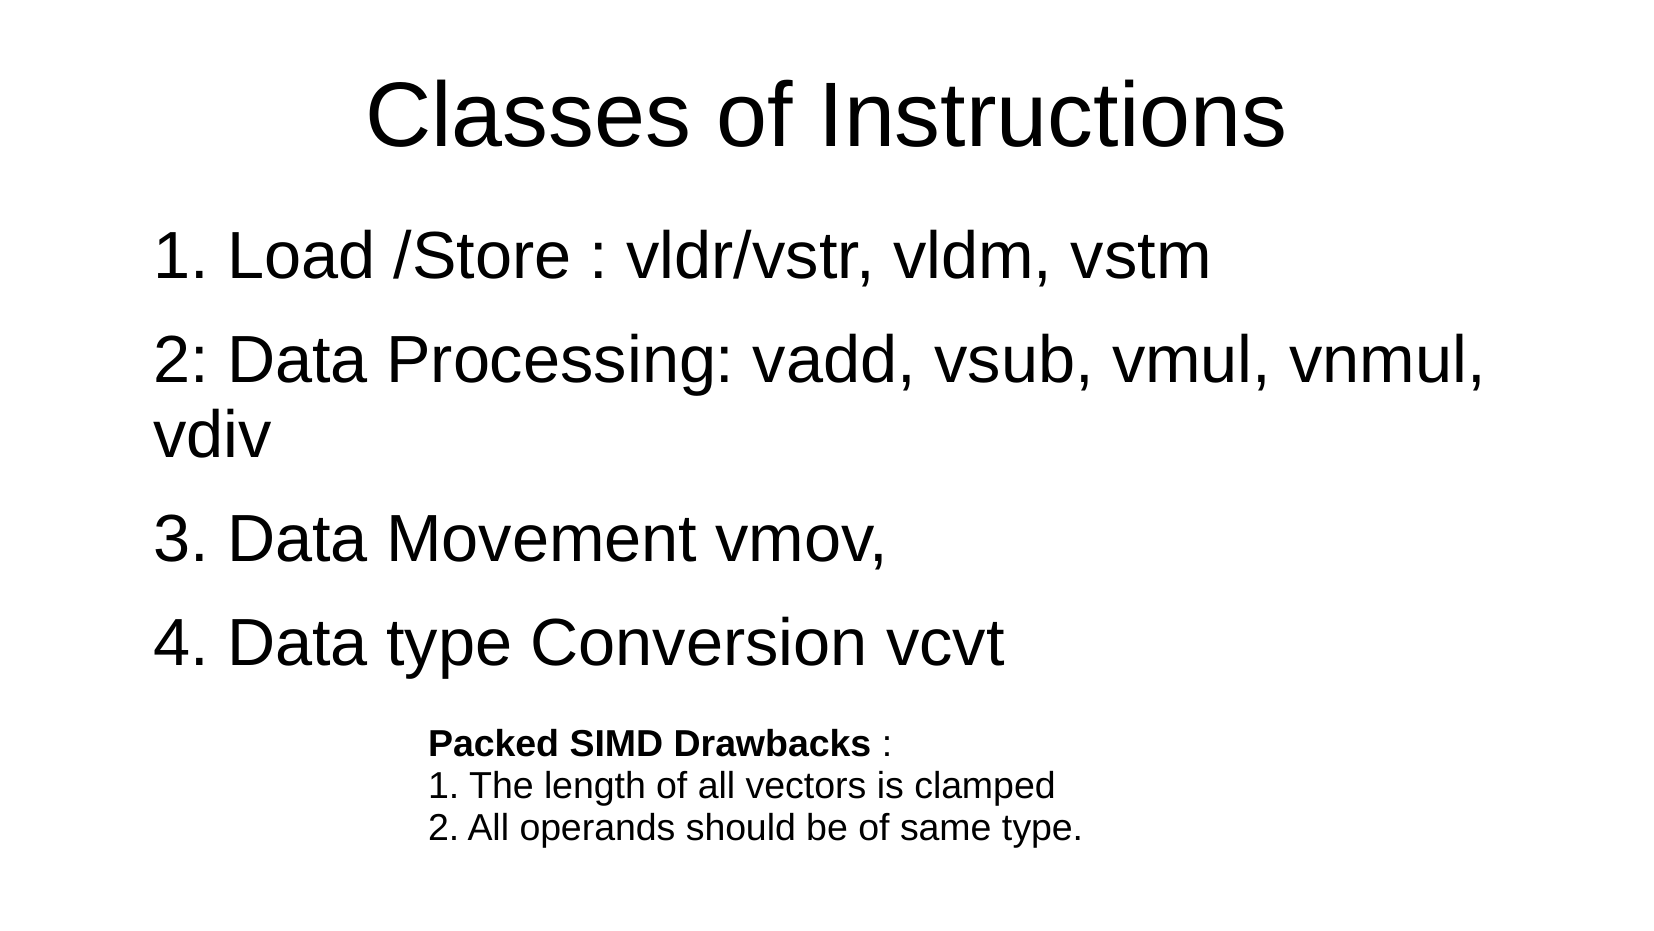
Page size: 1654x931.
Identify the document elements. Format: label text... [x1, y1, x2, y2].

text_box Packed SIMD Drawbacks : 1. The length of all vectors is clamped 2. All operands should be of same type. [413, 714, 1155, 898]
title Classes of Instructions [82, 37, 1571, 193]
list 1. Load /Store : vldr/vstr, vldm, vstm 2: Data Processing: vadd, vsub, vmul, vnmul, vdiv 3. Data Movement vmov, 4. Data type Conversion vcvt [82, 217, 1571, 758]
